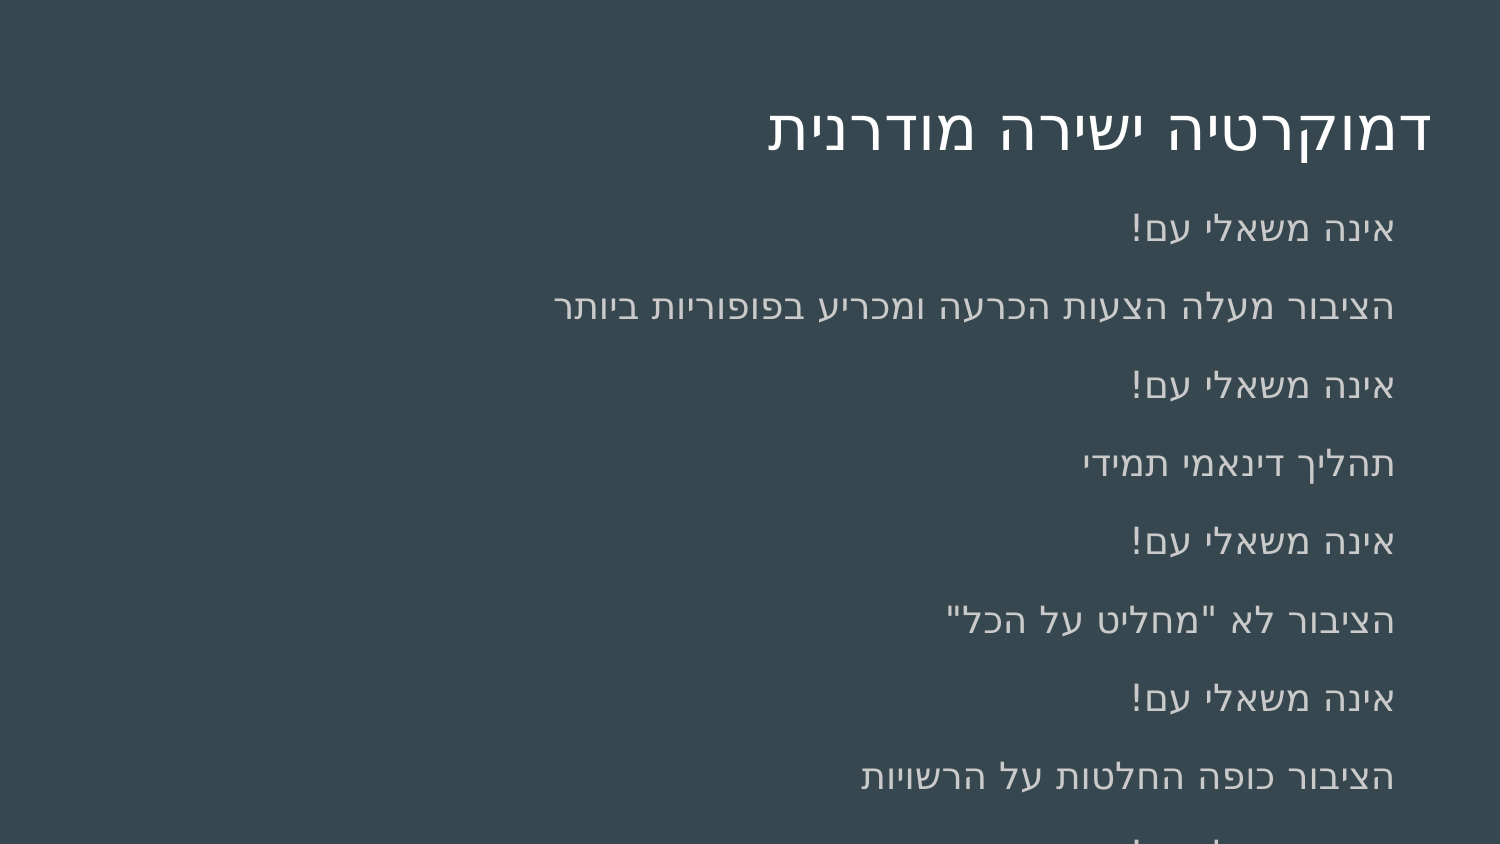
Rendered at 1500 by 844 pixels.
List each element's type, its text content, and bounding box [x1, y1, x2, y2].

title דמוקרטיה ישירה מודרנית [51, 72, 1449, 167]
list אינה משאלי עם! הציבור מעלה הצעות הכרעה ומכריע בפופוריות ביותר אינה משאלי עם! תהליך דינאמי תמידי אינה משאלי עם! הציבור לא "מחליט על הכל" אינה משאלי עם! הציבור כופה החלטות על הרשויות אינה משאלי עם! נשענת על טכנולוגיה מודרנית [51, 189, 1449, 750]
